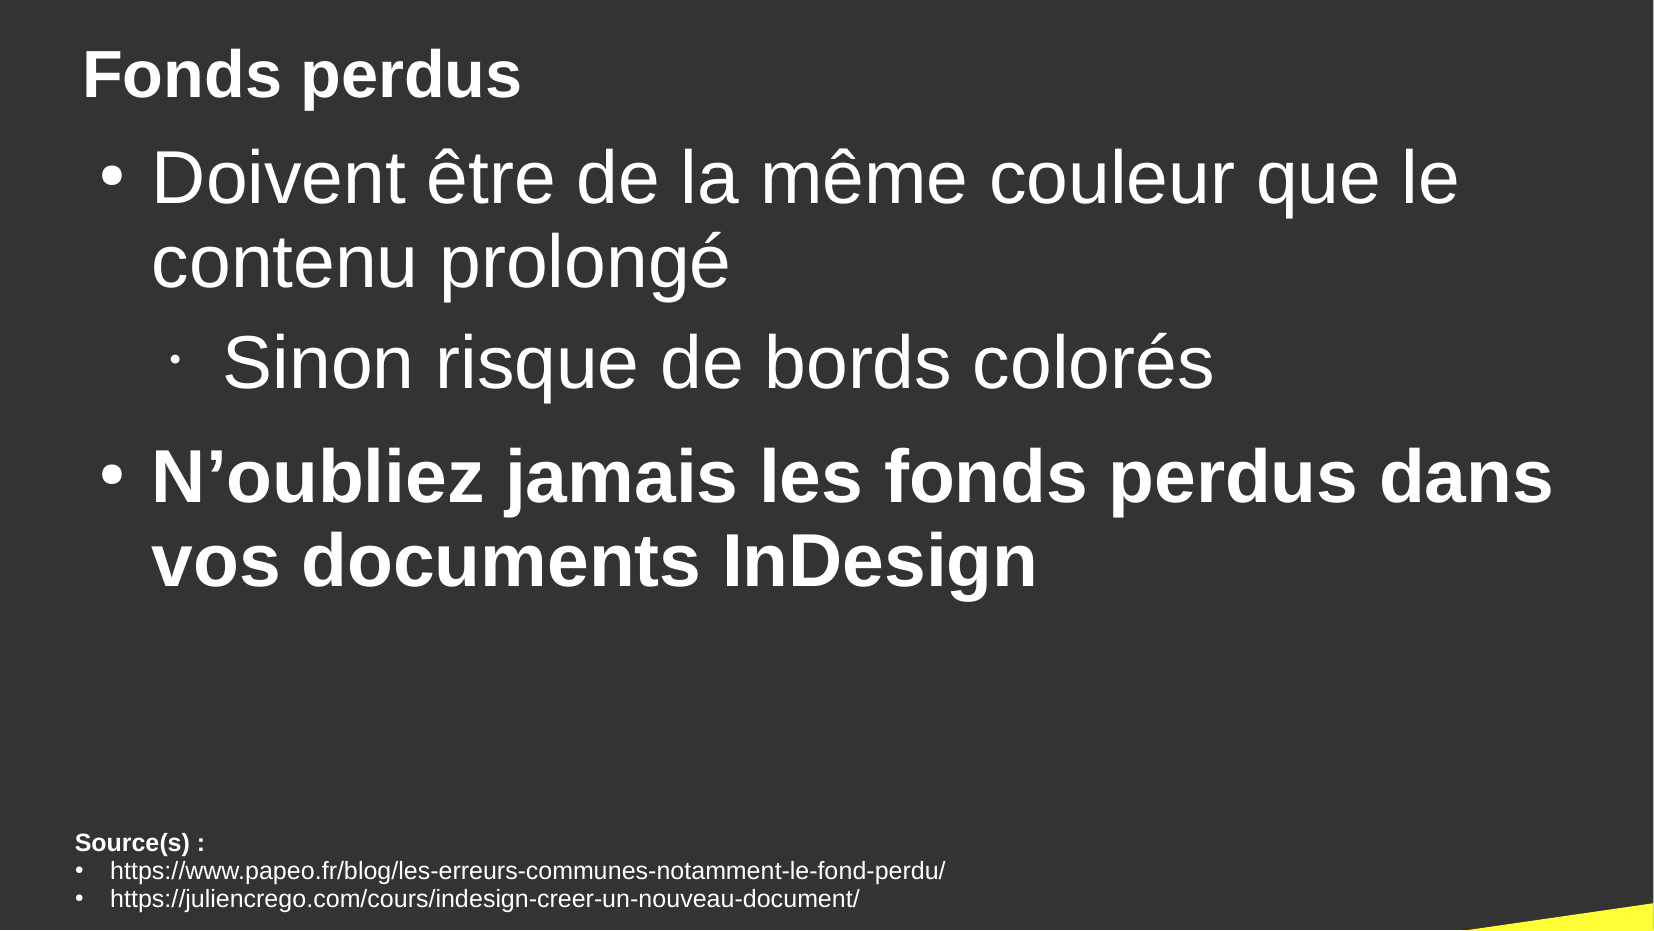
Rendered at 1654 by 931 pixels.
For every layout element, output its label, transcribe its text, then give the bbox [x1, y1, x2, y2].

text_box Source(s) : https://www.papeo.fr/blog/les-erreurs-communes-notamment-le-fond-perdu/ https://juliencrego.com/cours/indesign-creer-un-nouveau-document/ [60, 821, 1546, 921]
list Doivent être de la même couleur que le contenu prolongé Sinon risque de bords colorés N’oubliez jamais les fonds perdus dans vos documents InDesign [80, 135, 1620, 777]
text_box [1461, 903, 1654, 931]
title Fonds perdus [82, 37, 1571, 122]
